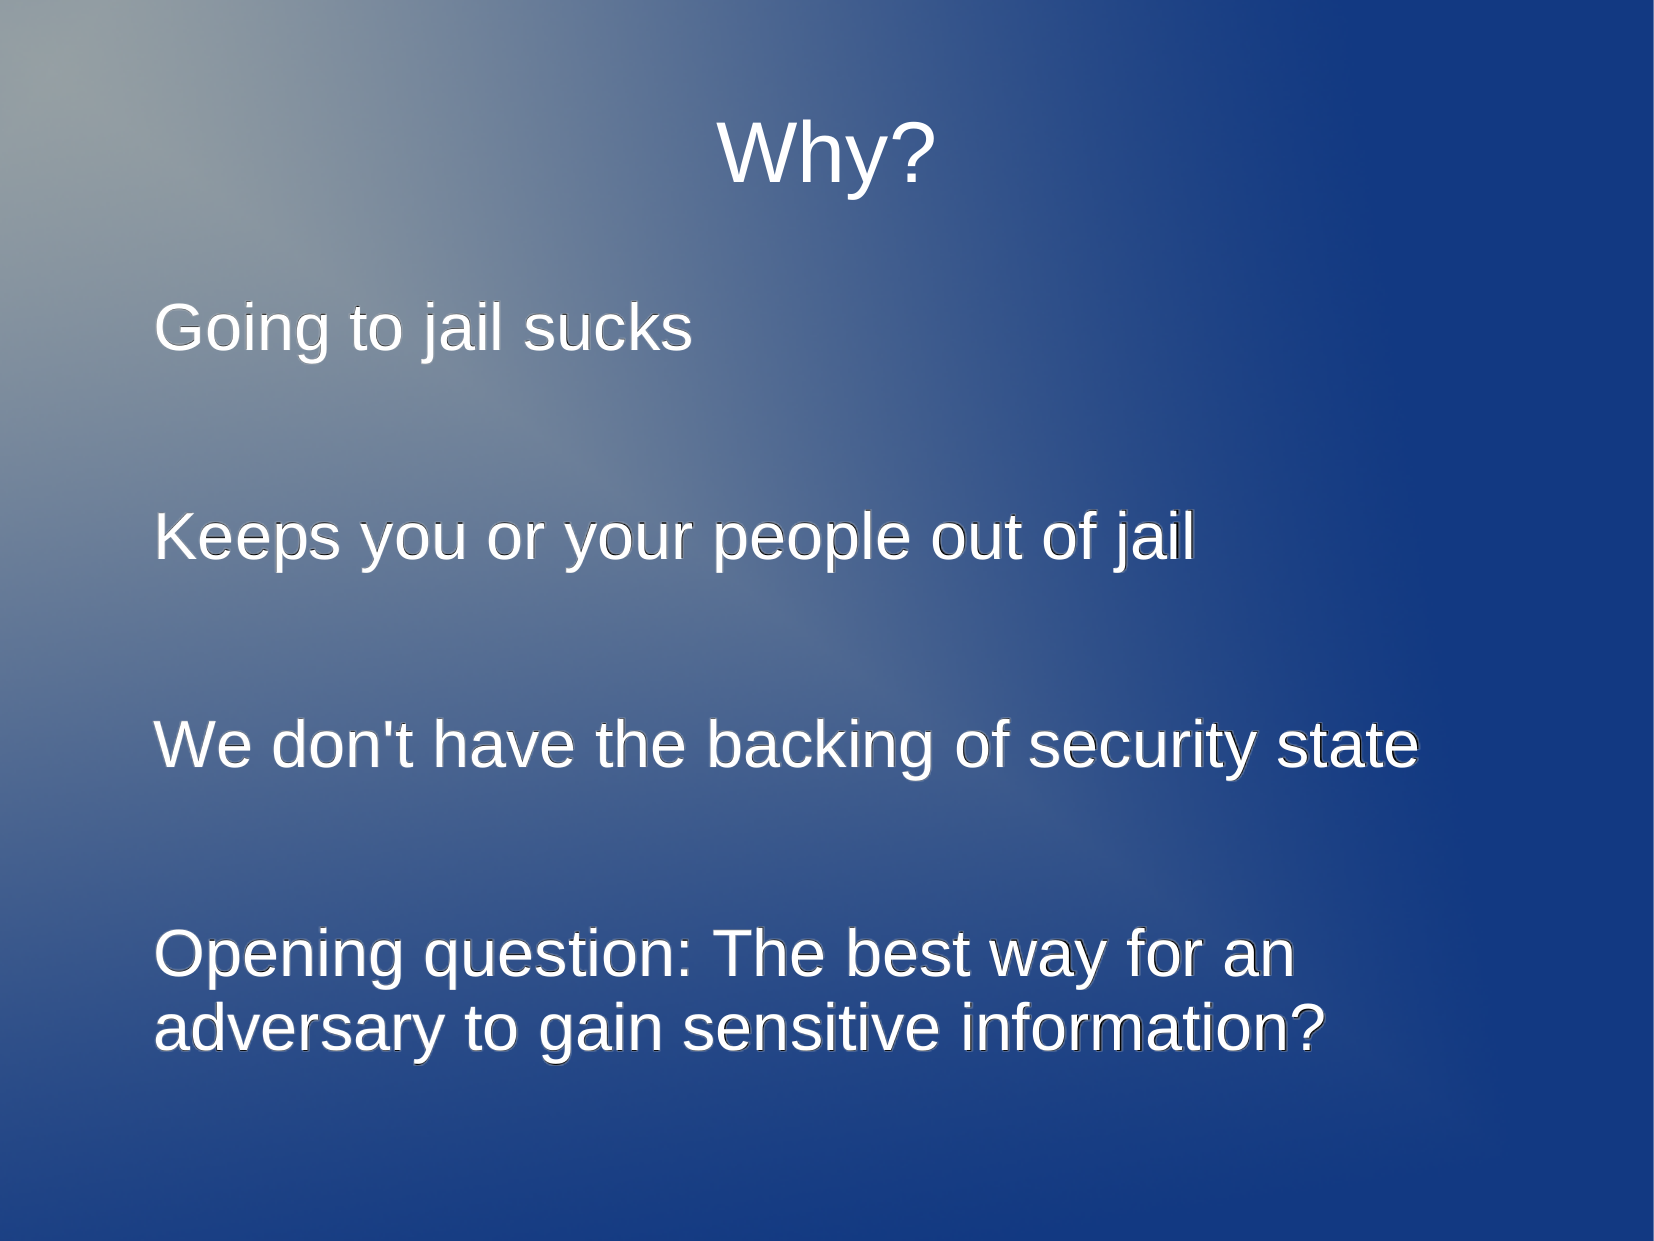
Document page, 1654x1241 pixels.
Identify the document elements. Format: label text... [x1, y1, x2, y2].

title Why? [82, 49, 1571, 257]
list Going to jail sucks Keeps you or your people out of jail We don't have the backing of security state Opening question: The best way for an adversary to gain sensitive information? [82, 290, 1501, 1170]
picture [0, 0, 1654, 1241]
